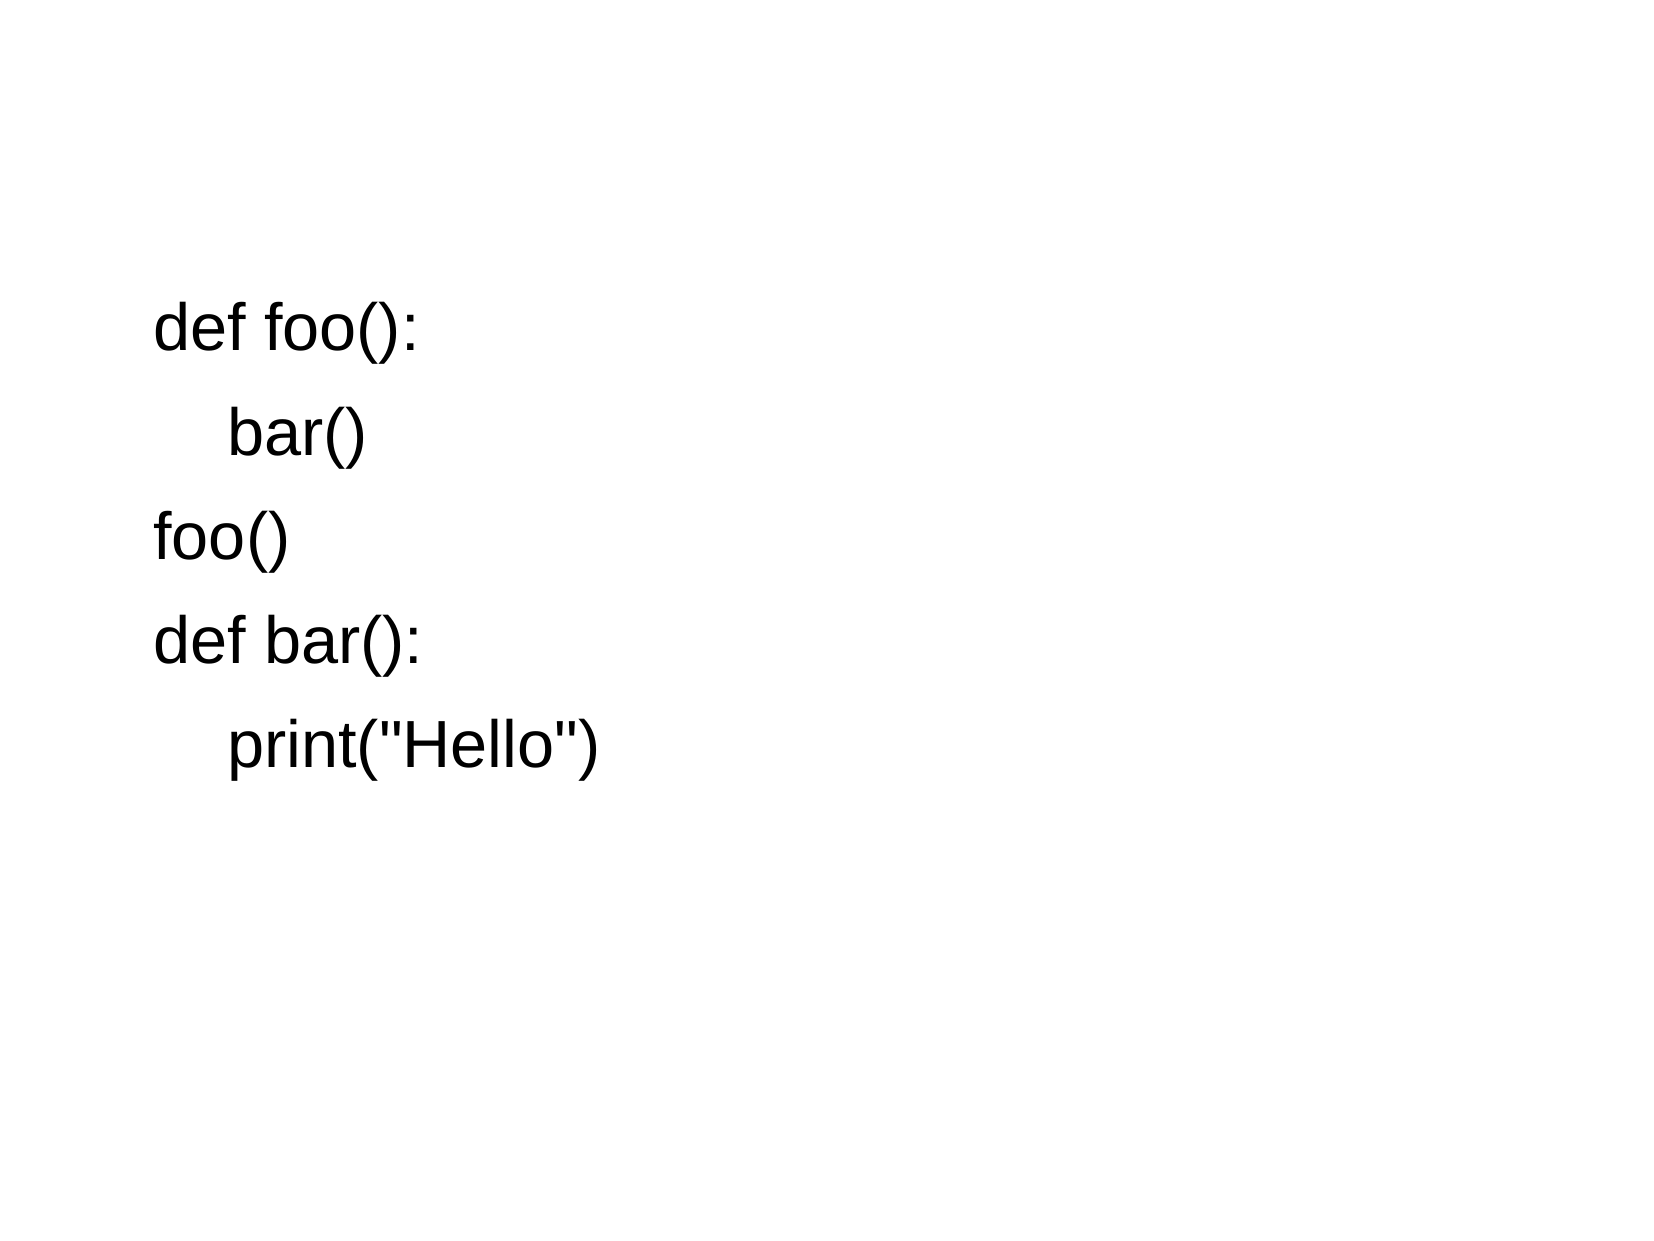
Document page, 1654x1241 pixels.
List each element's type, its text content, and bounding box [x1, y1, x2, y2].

list def foo(): bar() foo() def bar(): print("Hello") [82, 290, 1571, 1010]
